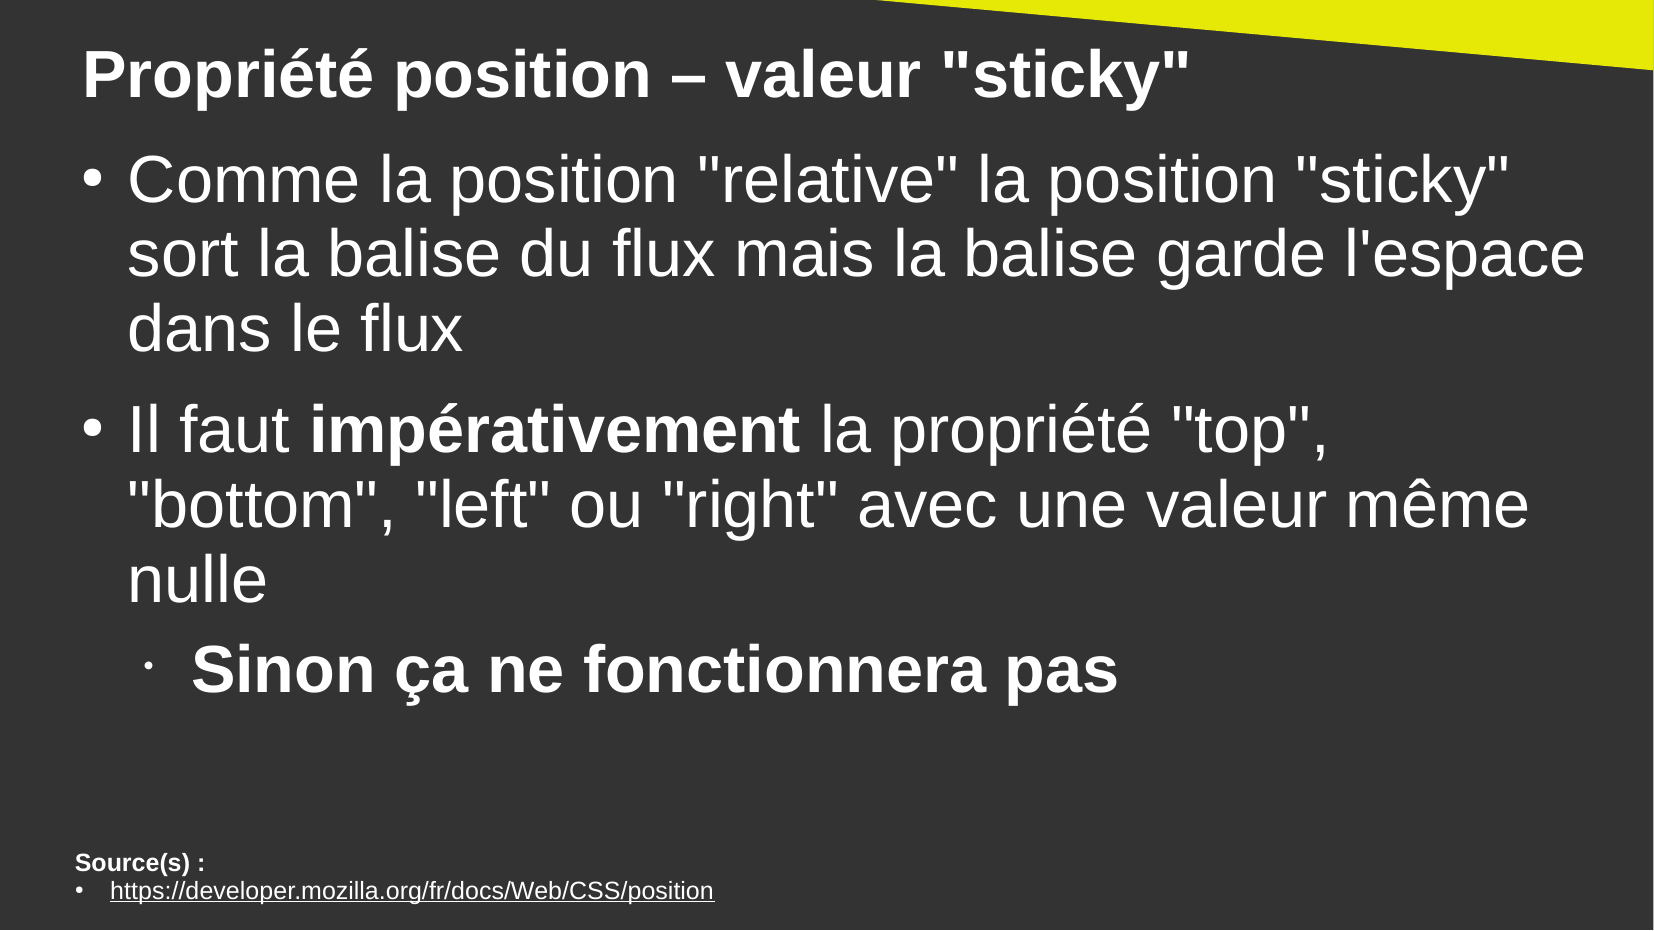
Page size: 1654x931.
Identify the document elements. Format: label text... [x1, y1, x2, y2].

text_box [875, 0, 1654, 71]
text_box Source(s) : https://developer.mozilla.org/fr/docs/Web/CSS/position [60, 841, 1546, 931]
title Propriété position – valeur "sticky" [82, 37, 1571, 114]
list Comme la position "relative" la position "sticky" sort la balise du flux mais la balise garde l'espace dans le flux Il faut impérativement la propriété "top", "bottom", "left" ou "right" avec une valeur même nulle Sinon ça ne fonctionnera pas [64, 141, 1604, 709]
